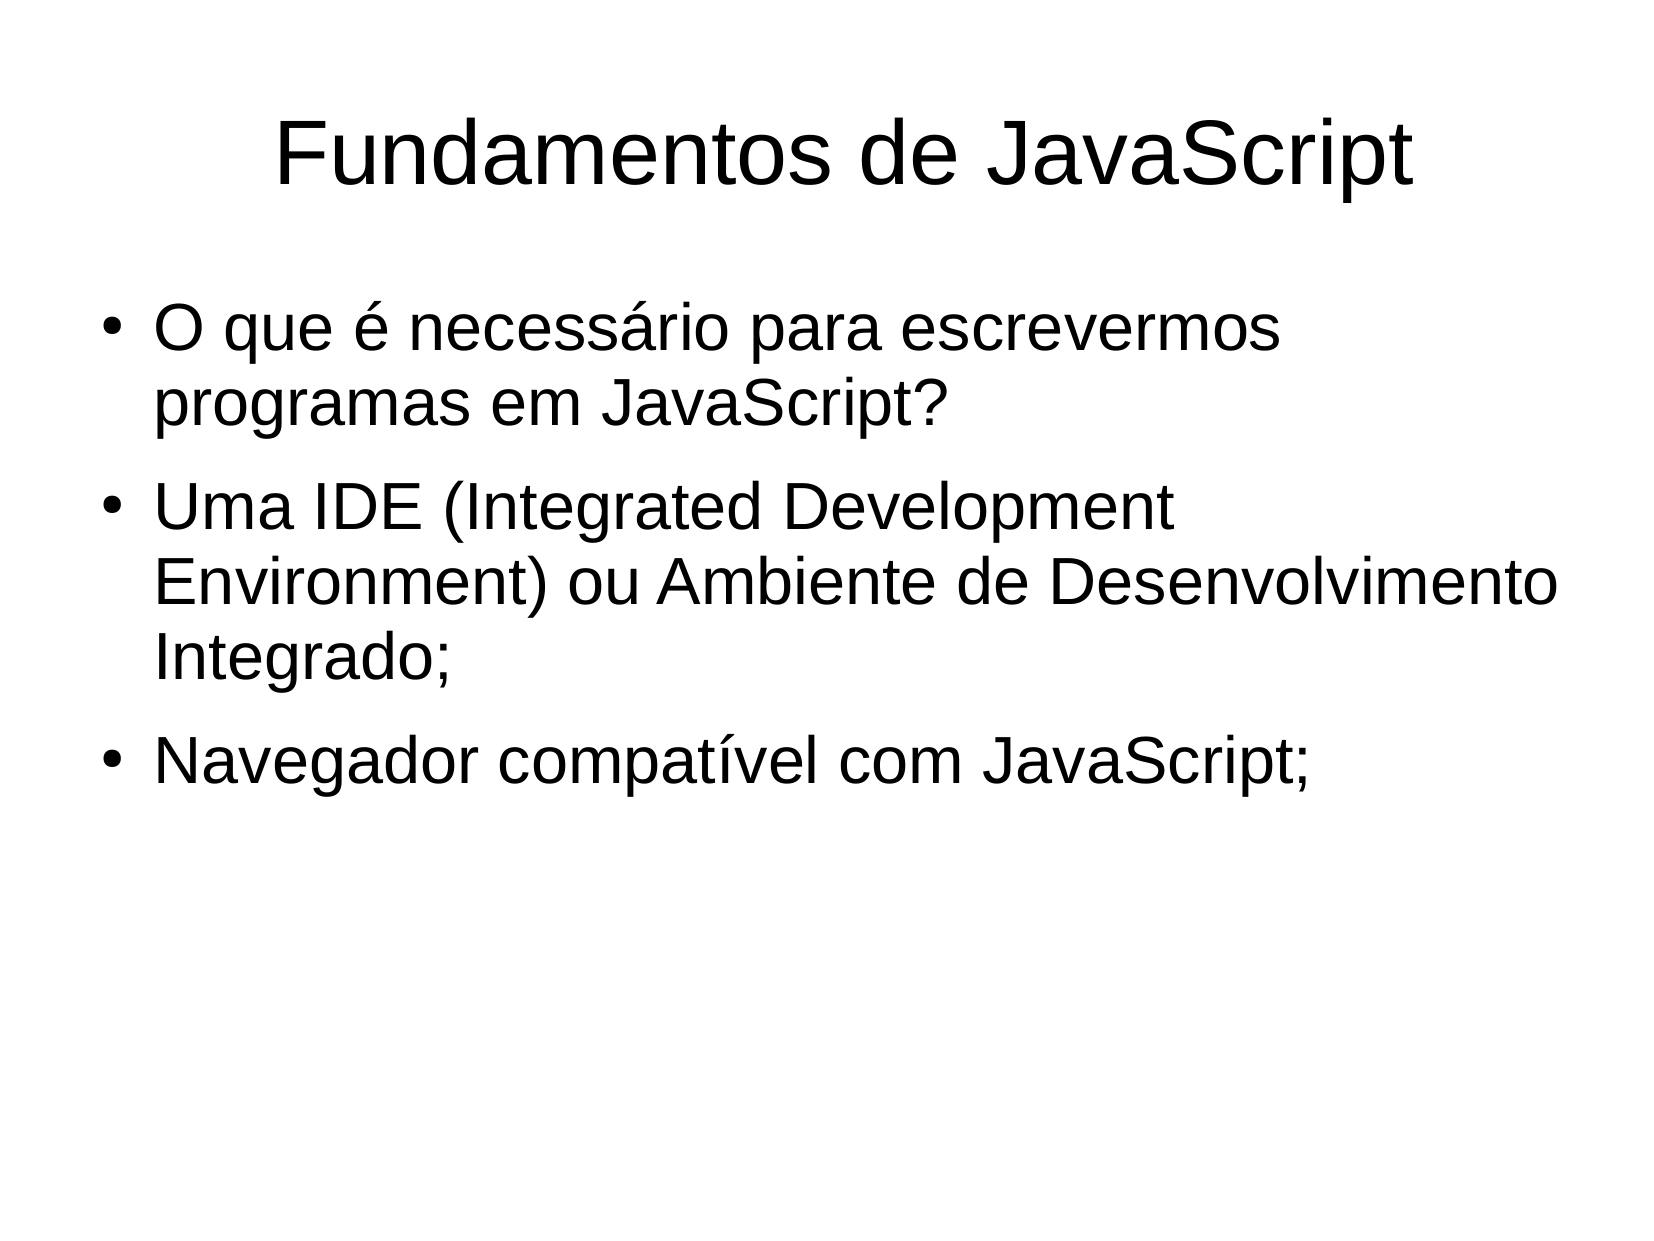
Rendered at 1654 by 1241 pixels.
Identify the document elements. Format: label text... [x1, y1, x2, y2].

list O que é necessário para escrevermos programas em JavaScript? Uma IDE (Integrated Development Environment) ou Ambiente de Desenvolvimento Integrado; Navegador compatível com JavaScript; [82, 290, 1571, 1010]
title Fundamentos de JavaScript [82, 49, 1571, 257]
